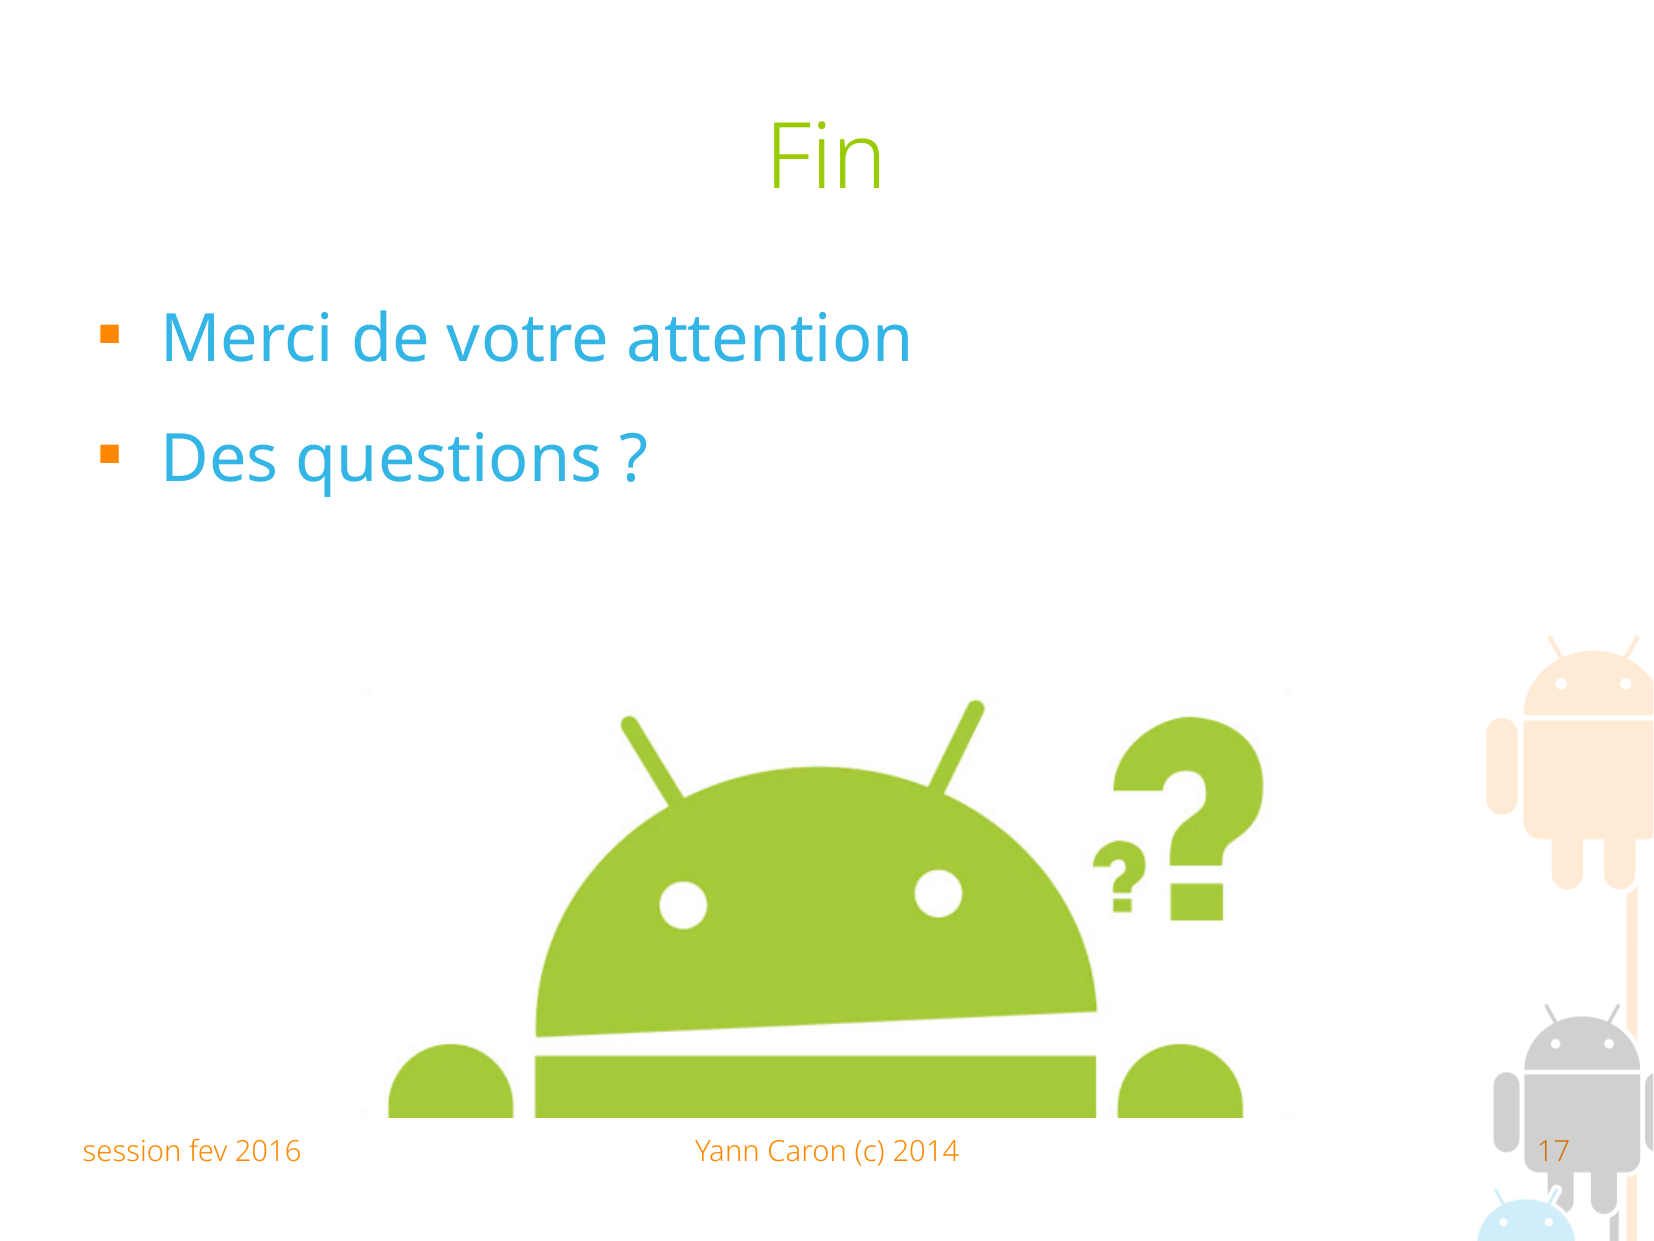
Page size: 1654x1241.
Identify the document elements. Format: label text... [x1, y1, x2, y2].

title Fin [82, 49, 1571, 257]
picture [240, 423, 1654, 1241]
list Merci de votre attention Des questions ? [82, 290, 1571, 1010]
